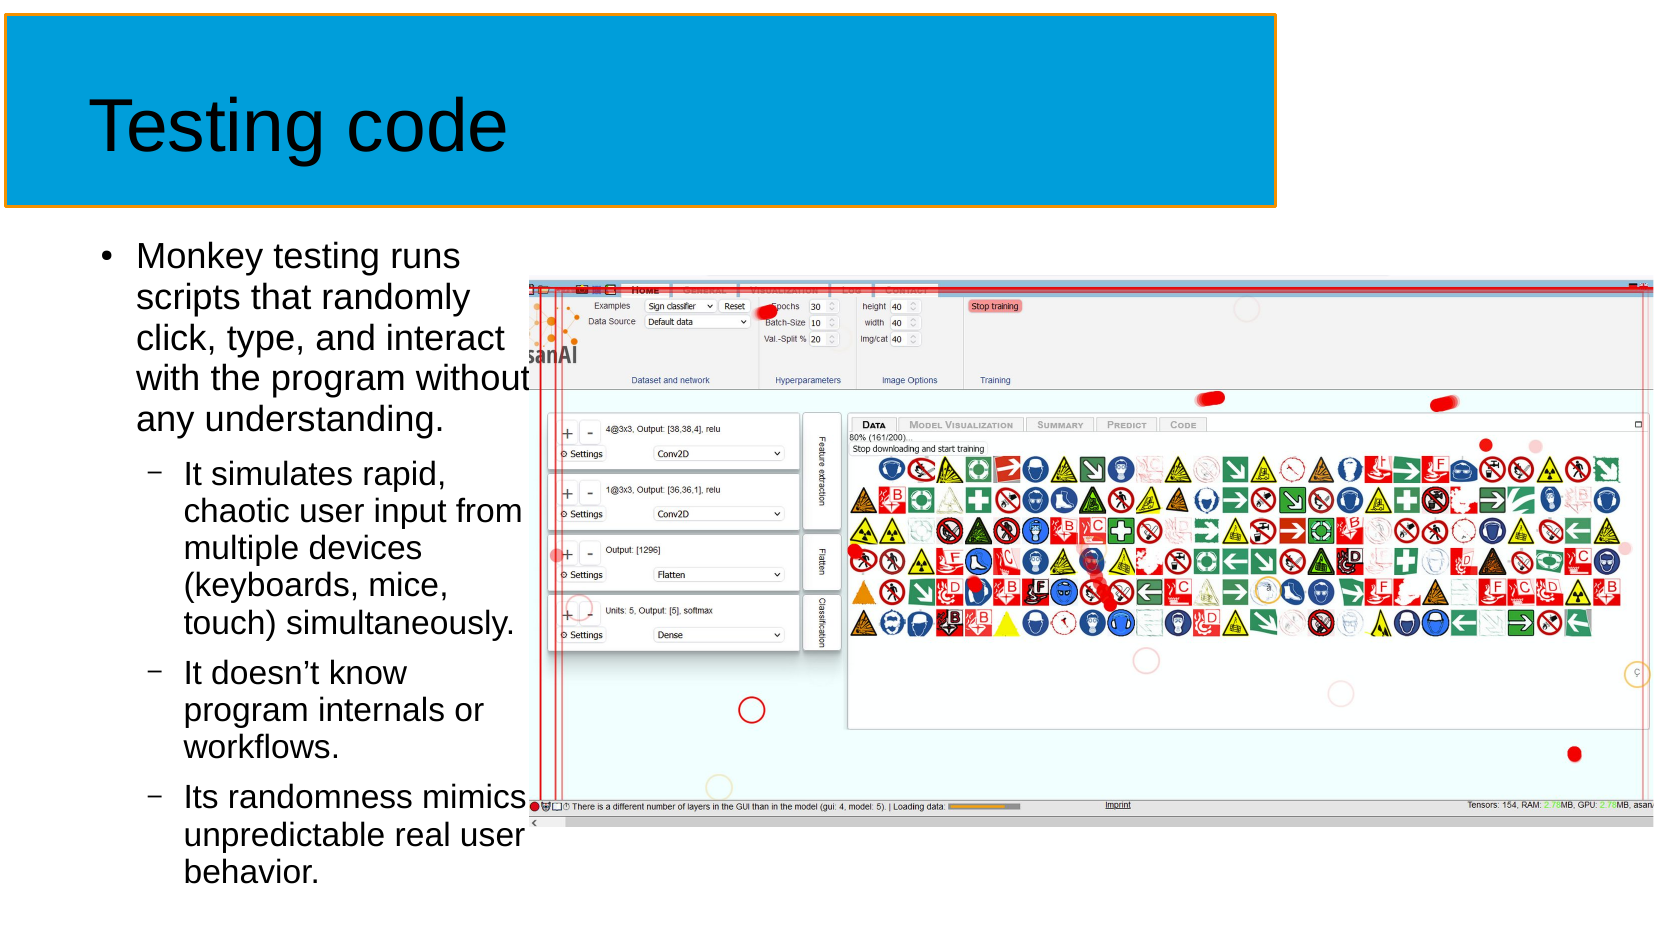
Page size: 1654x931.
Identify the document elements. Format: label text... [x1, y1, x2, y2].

picture [529, 275, 1654, 827]
list Monkey testing runs scripts that randomly click, type, and interact with the program without any understanding. It simulates rapid, chaotic user input from multiple devices (keyboards, mice, touch) simultaneously. It doesn’t know program internals or workflows. Its randomness mimics unpredictable real user behavior. [88, 236, 532, 916]
title Testing code [88, 44, 1565, 207]
